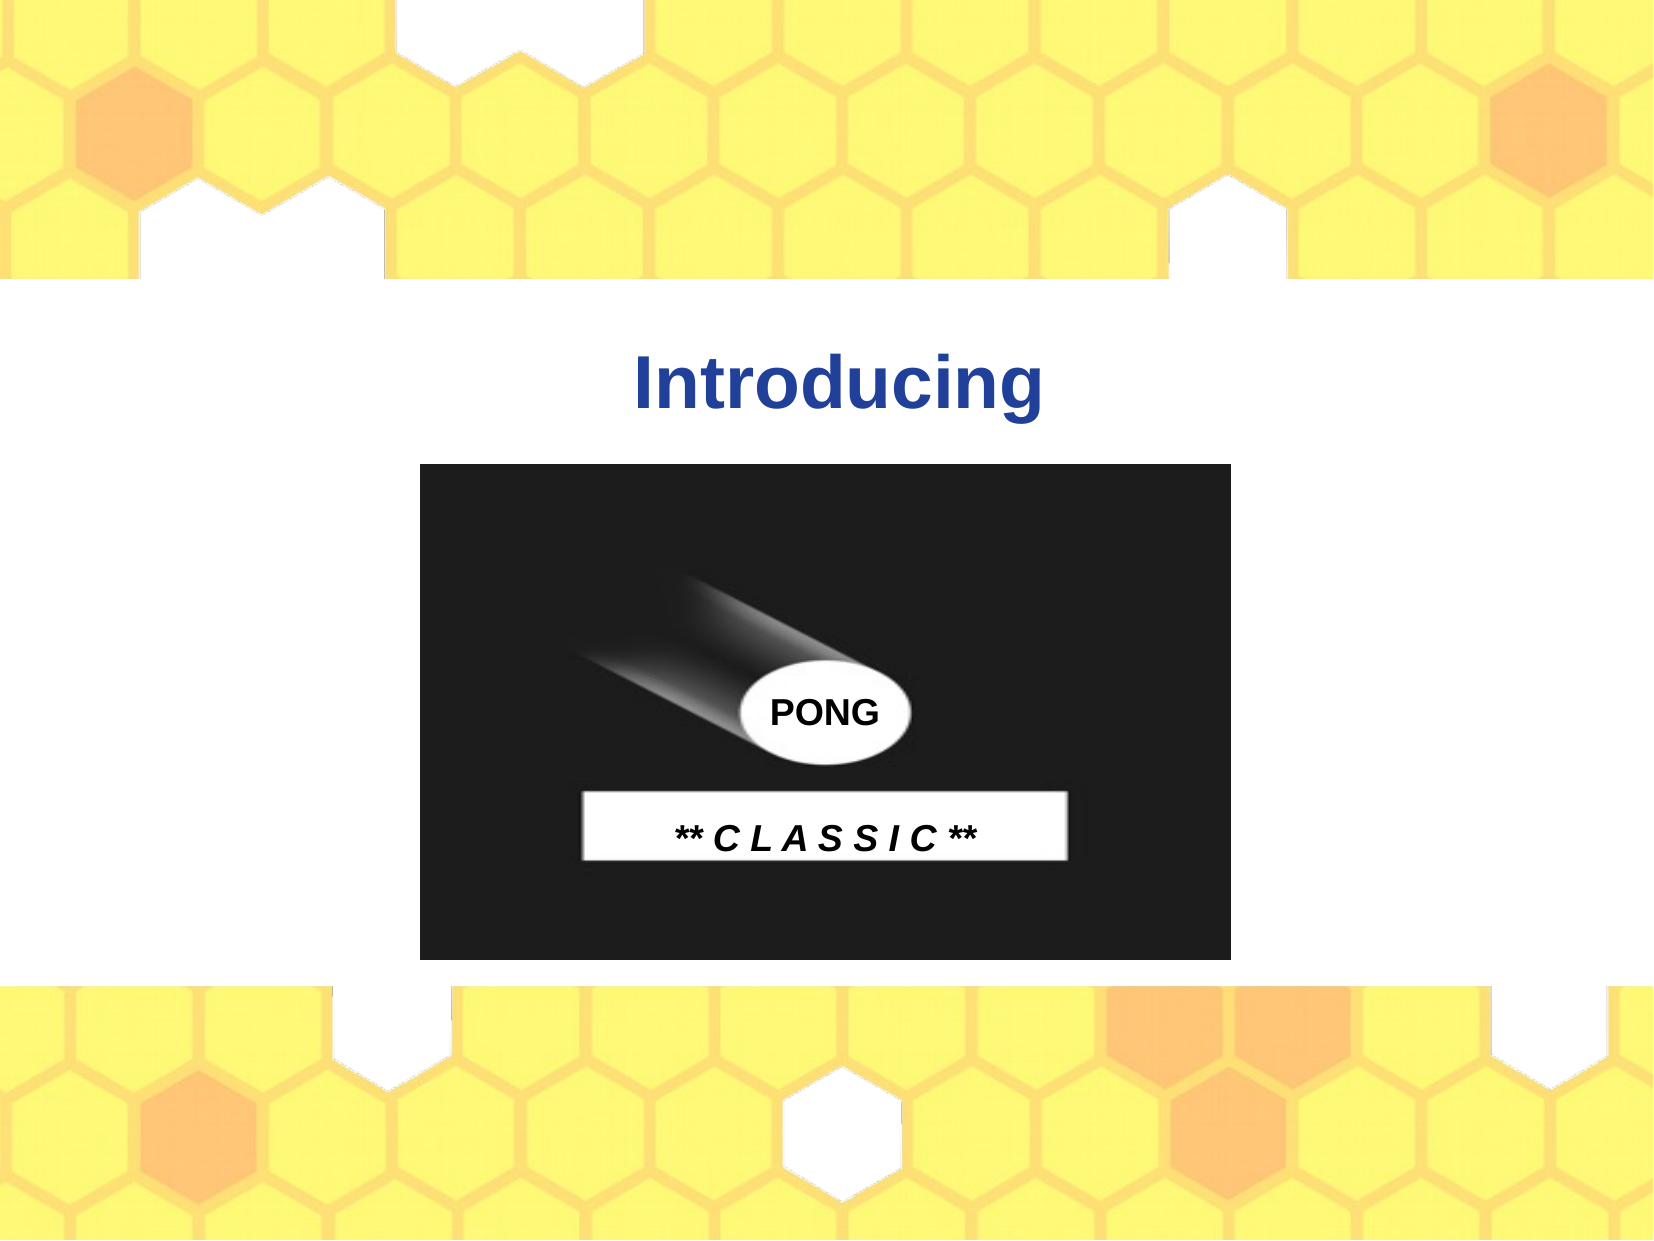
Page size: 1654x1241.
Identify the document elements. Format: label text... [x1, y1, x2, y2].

picture [0, 986, 1654, 1240]
subtitle Introducing [105, 315, 1594, 451]
picture [420, 464, 1231, 961]
picture [0, 0, 1654, 279]
